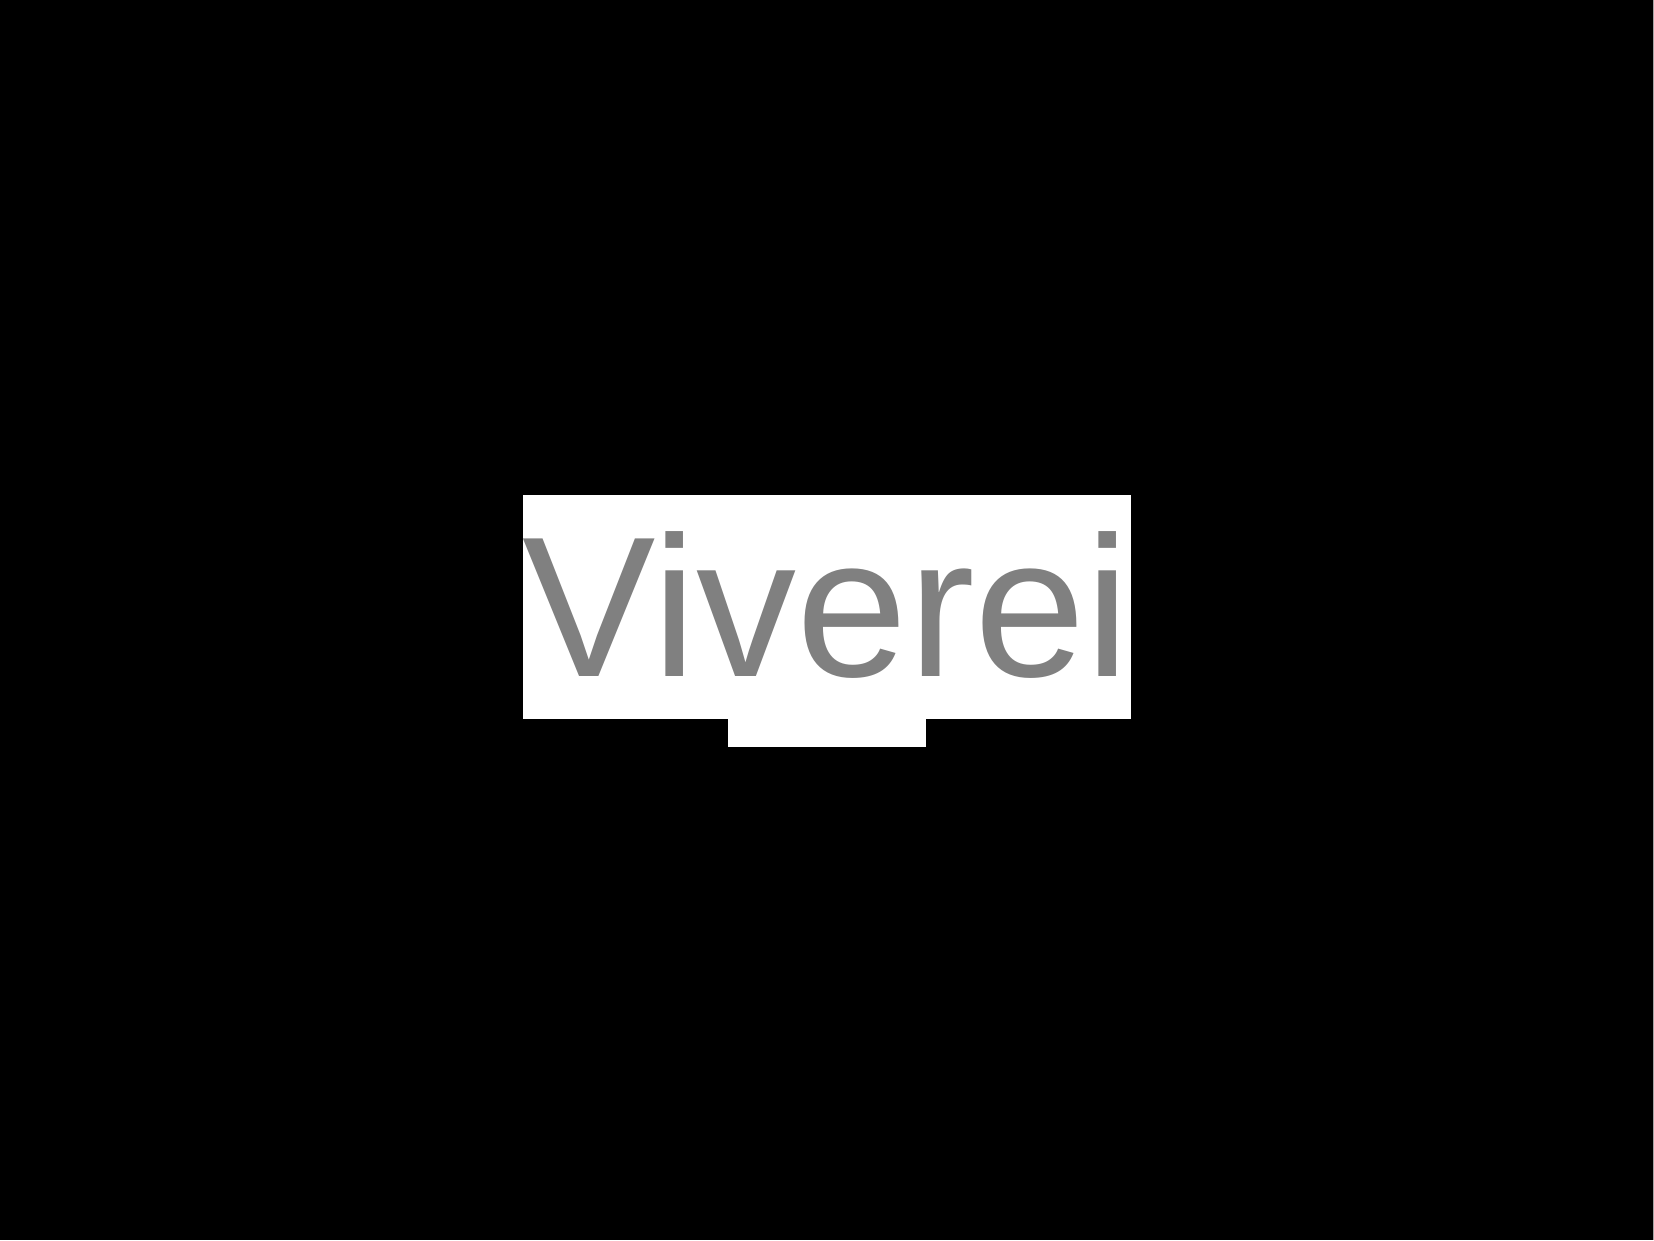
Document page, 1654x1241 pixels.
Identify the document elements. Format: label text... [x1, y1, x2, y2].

subtitle Viverei Felipe Magalhães [82, 49, 1571, 1193]
